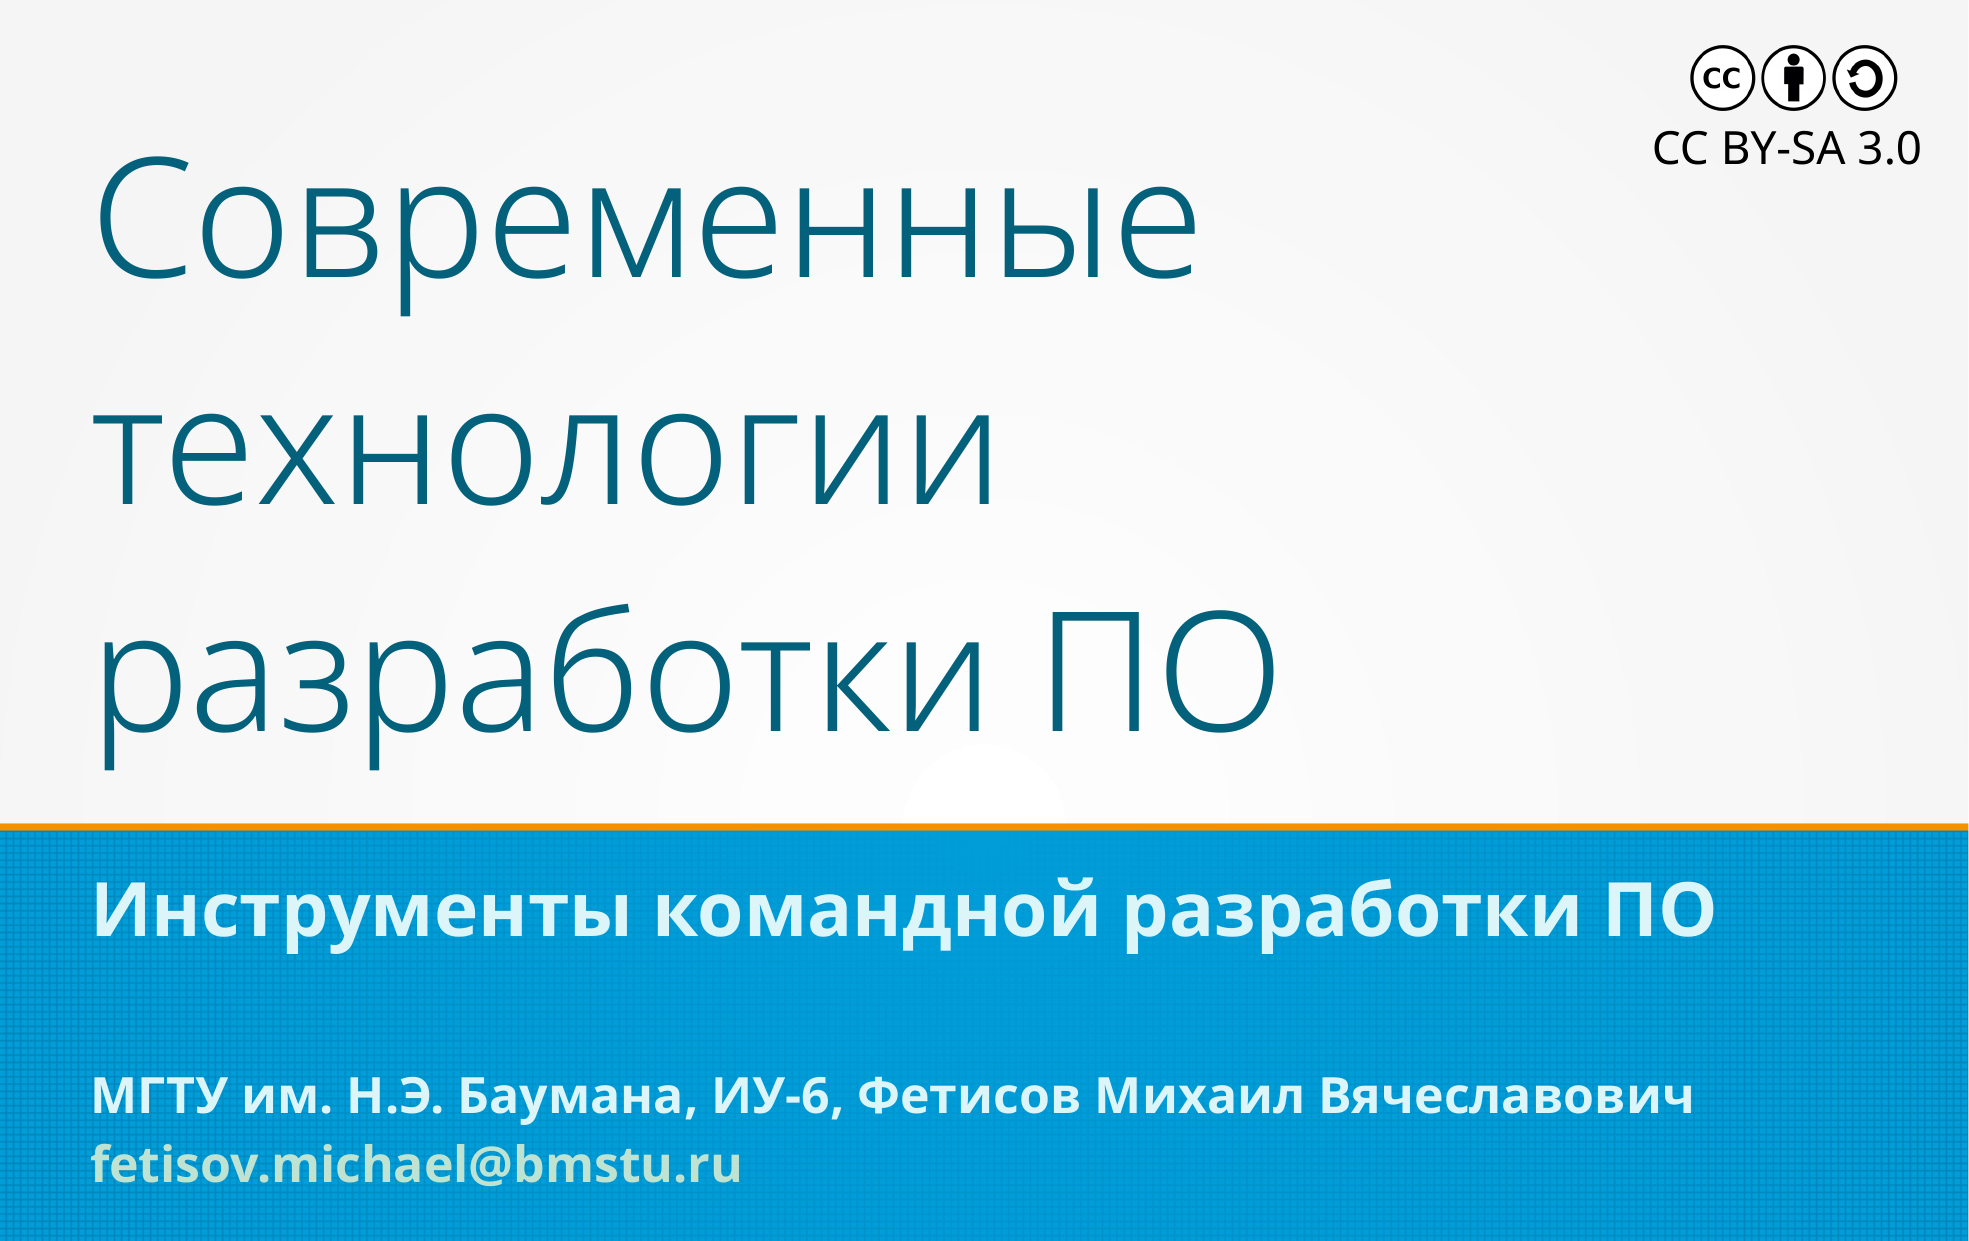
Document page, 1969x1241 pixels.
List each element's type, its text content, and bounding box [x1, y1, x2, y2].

text_box CC BY-SA 3.0 [1645, 112, 1969, 182]
title Современные технологии разработки ПО [90, 49, 1862, 781]
picture [0, 0, 1969, 830]
text_box Инструменты командной разработки ПО МГТУ им. Н.Э. Баумана, ИУ-6, Фетисов Михаил Вячеславович fetisov.michael@bmstu.ru [89, 855, 1968, 1241]
